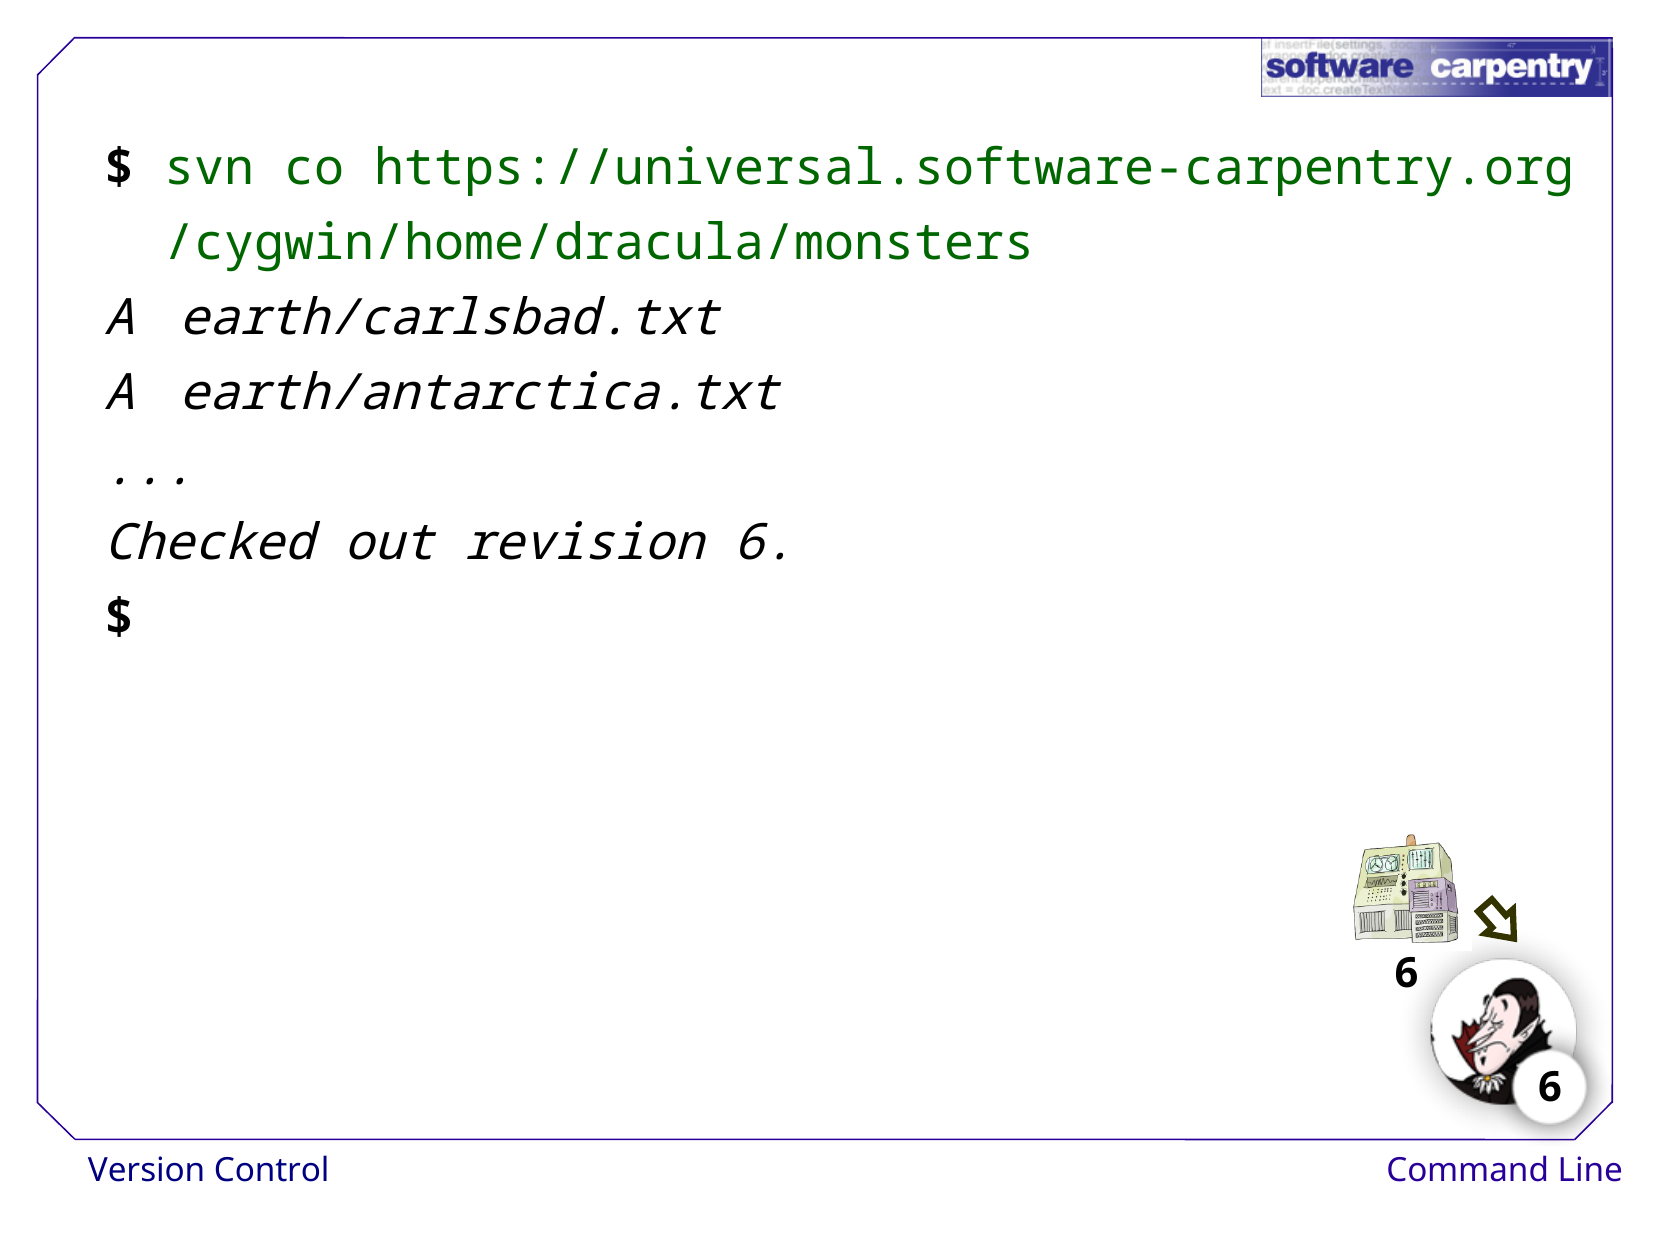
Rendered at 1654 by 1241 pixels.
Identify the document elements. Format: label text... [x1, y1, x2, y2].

text_box 6 [1505, 1057, 1595, 1119]
text_box $ svn co https://universal.software-carpentry.org /cygwin/home/dracula/monsters A earth/carlsbad.txt A earth/antarctica.txt ... Checked out revision 6. $ [89, 112, 1572, 1036]
picture [1341, 822, 1618, 1146]
picture [1495, 926, 1510, 934]
picture [1261, 39, 1613, 97]
text_box 6 [1361, 942, 1452, 1005]
